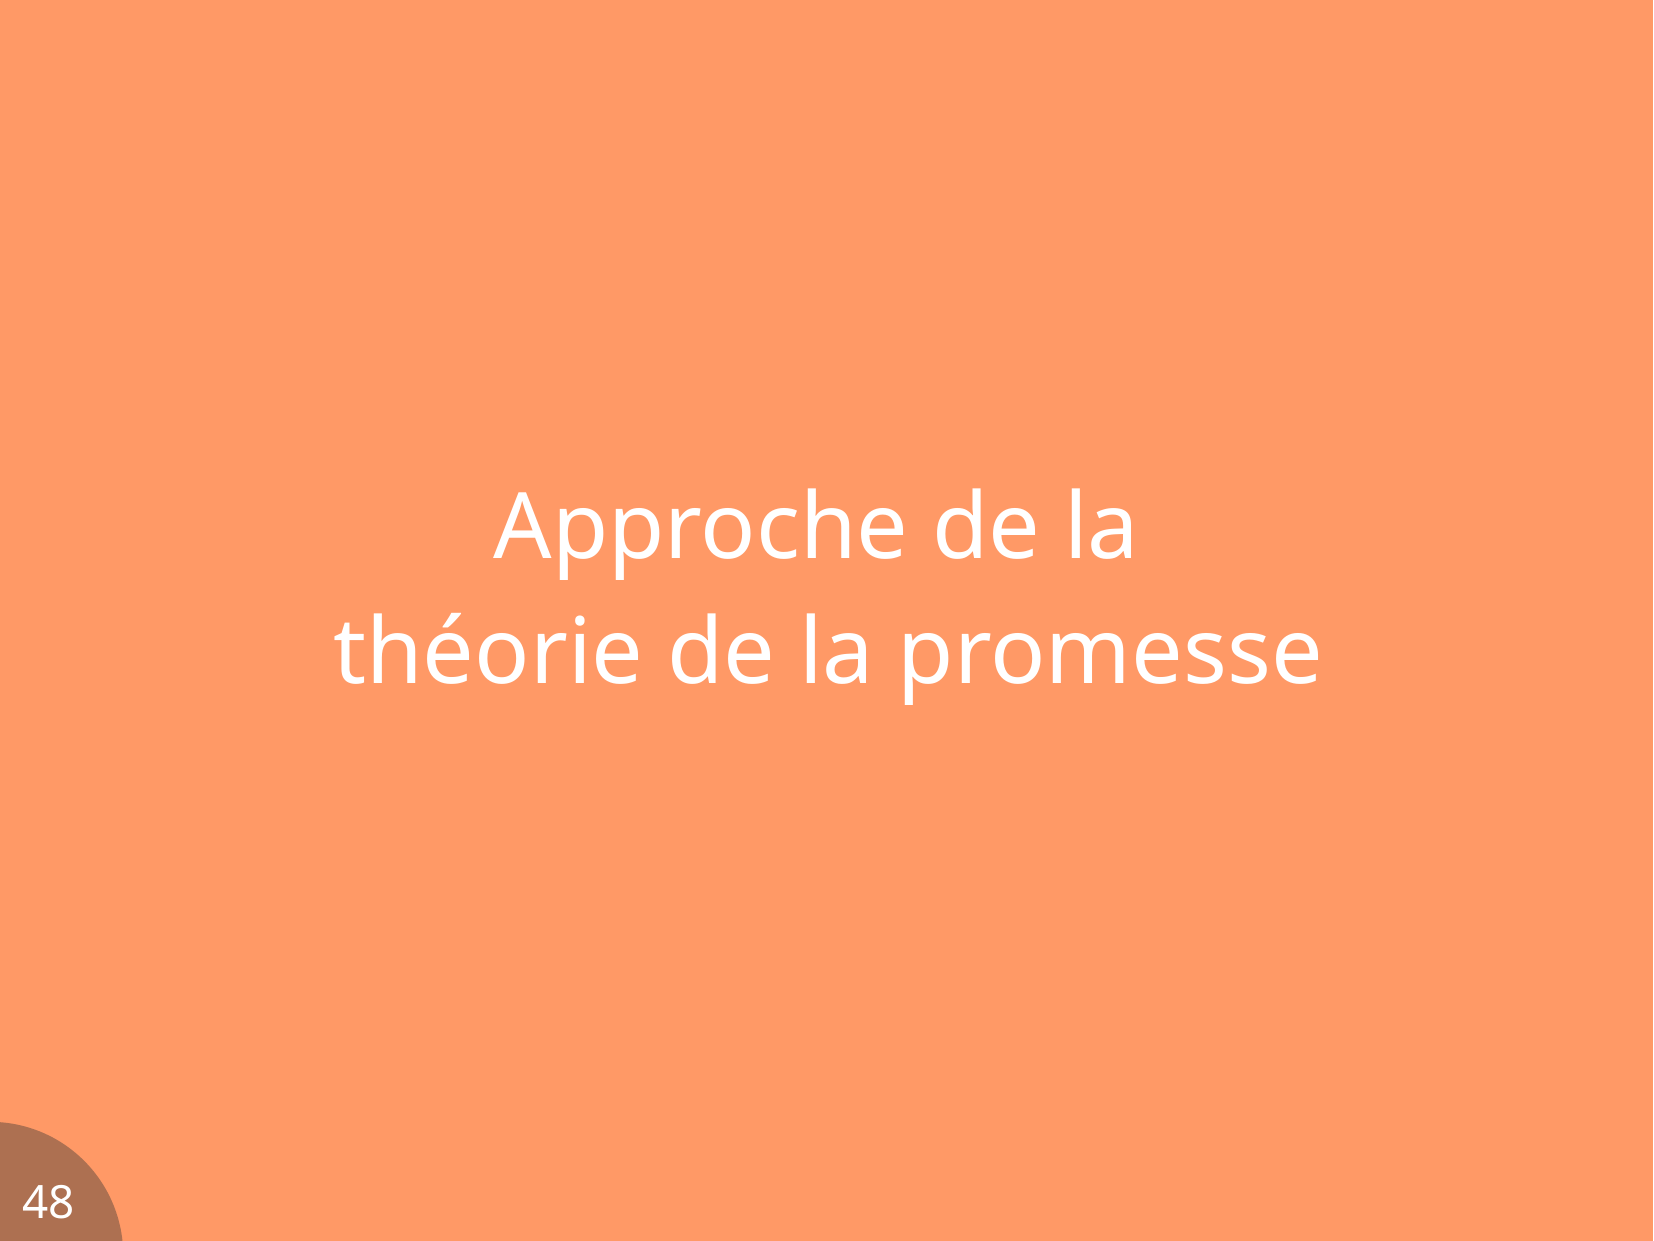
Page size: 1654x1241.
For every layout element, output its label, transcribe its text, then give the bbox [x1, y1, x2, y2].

title Approche de la théorie de la promesse [84, 464, 1573, 708]
